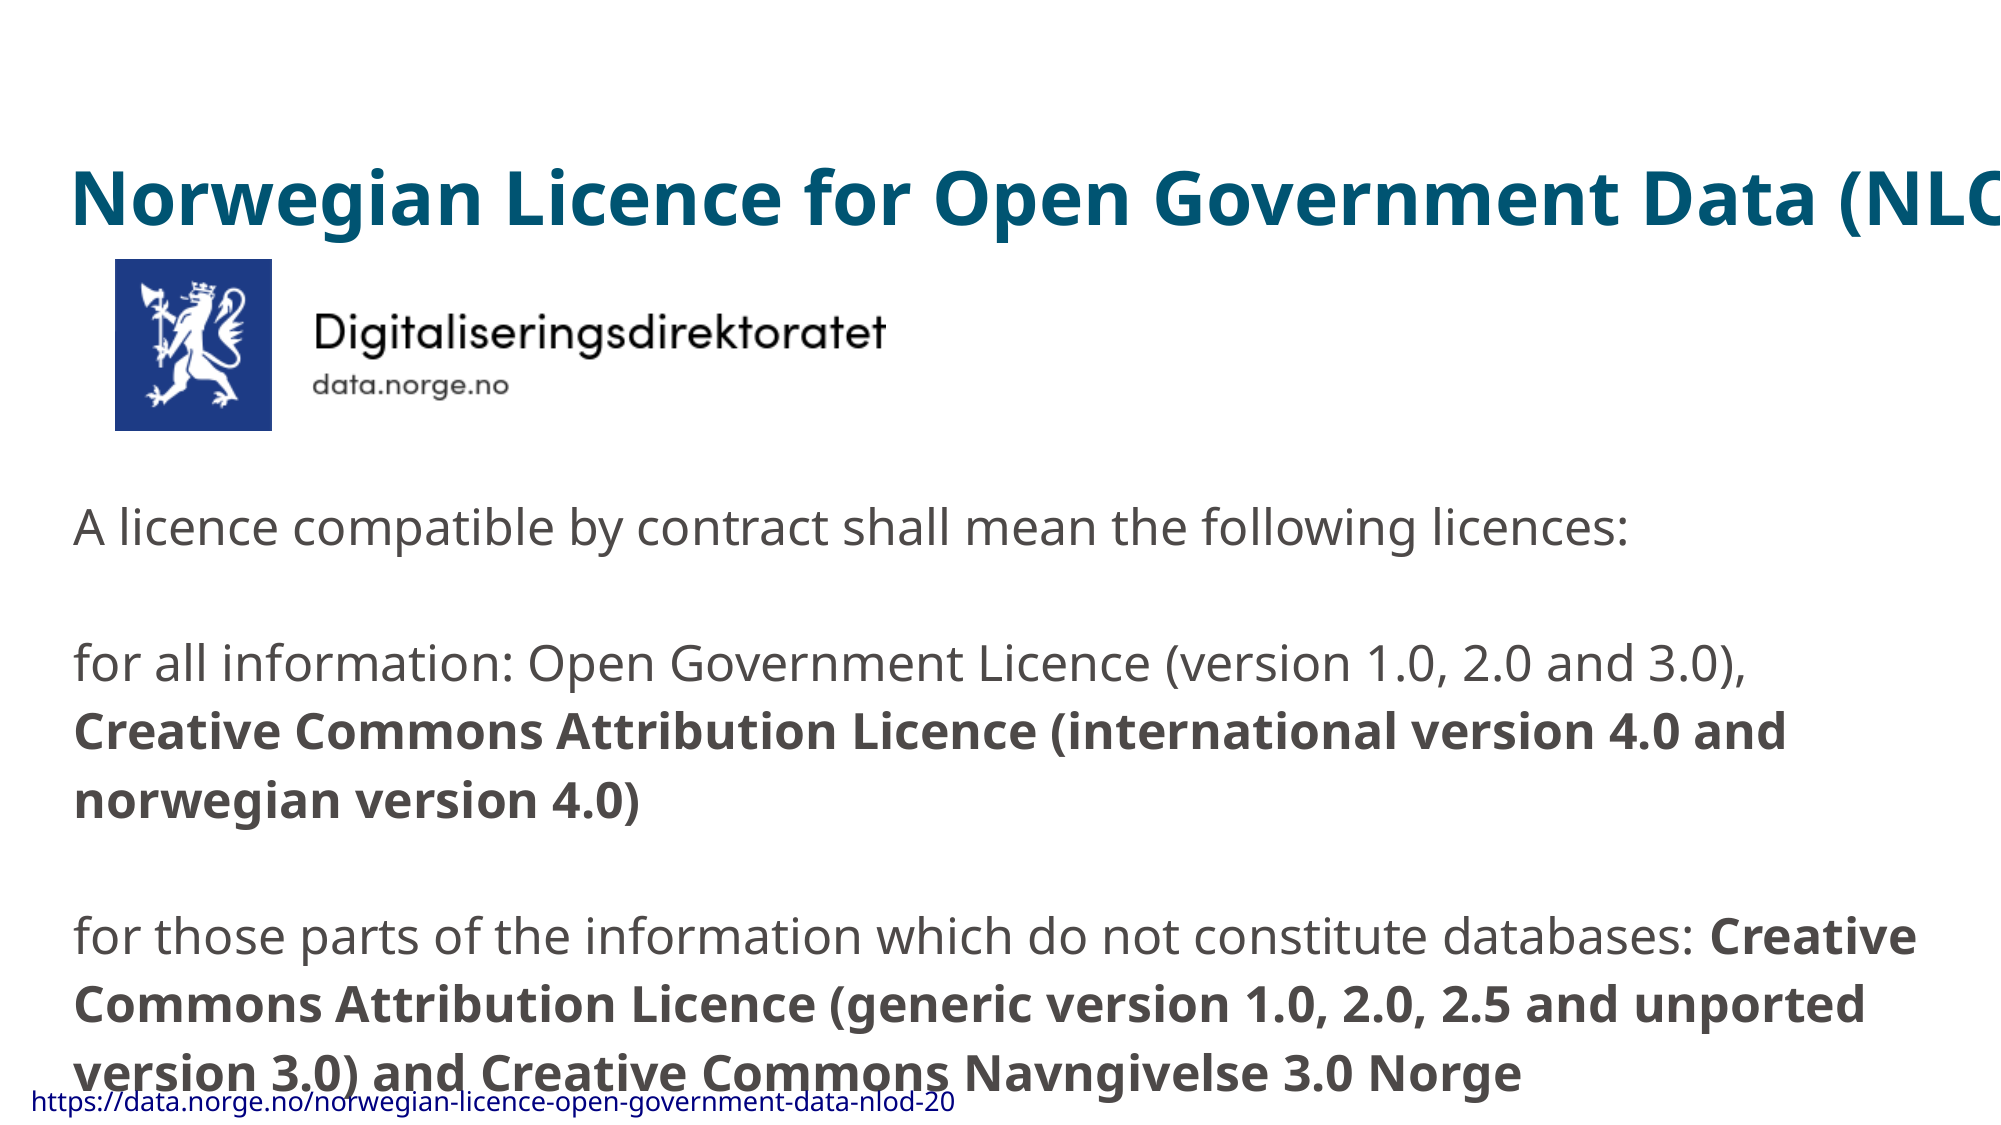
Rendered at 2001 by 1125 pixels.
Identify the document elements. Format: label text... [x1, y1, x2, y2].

picture [312, 295, 886, 407]
text_box Norwegian Licence for Open Government Data (NLOD) 2.0 [54, 35, 1961, 201]
picture [115, 259, 272, 431]
text_box https://data.norge.no/norwegian-licence-open-government-data-nlod-20 [16, 1074, 863, 1117]
text_box A licence compatible by contract shall mean the following licences: for all information: Open Government Licence (version 1.0, 2.0 and 3.0), Creative Commons Attribution Licence (international version 4.0 and norwegian version 4.0) for those parts of the information which do not constitute databases: Creative Commons Attribution Licence (generic version 1.0, 2.0, 2.5 and unported version 3.0) and Creative Commons Navngivelse 3.0 Norge for those parts of the information which constitute databases: Open Data Commons Attribution License (version 1.0). [59, 484, 1961, 1100]
